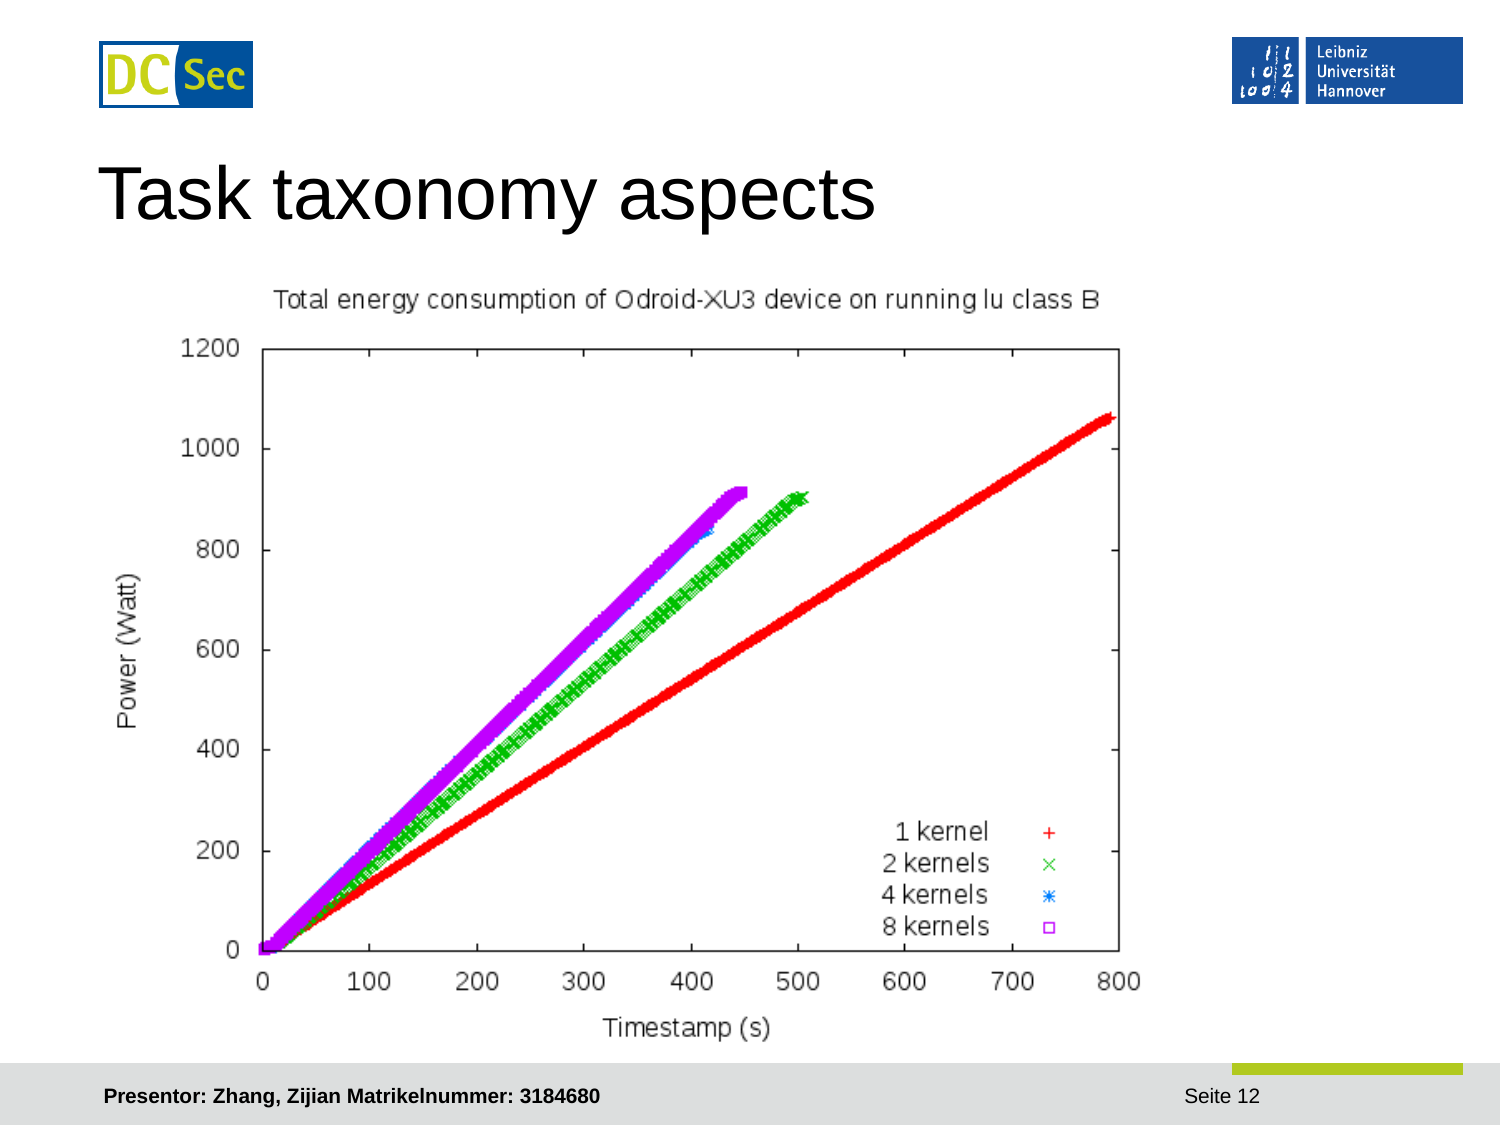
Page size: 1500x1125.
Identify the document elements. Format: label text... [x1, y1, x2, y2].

title Task taxonomy aspects [82, 137, 1463, 274]
picture [106, 254, 1170, 1052]
text_box Presentor: Zhang, Zijian Matrikelnummer: 3184680 [88, 1074, 1181, 1125]
picture [1232, 37, 1463, 104]
picture [99, 41, 253, 108]
